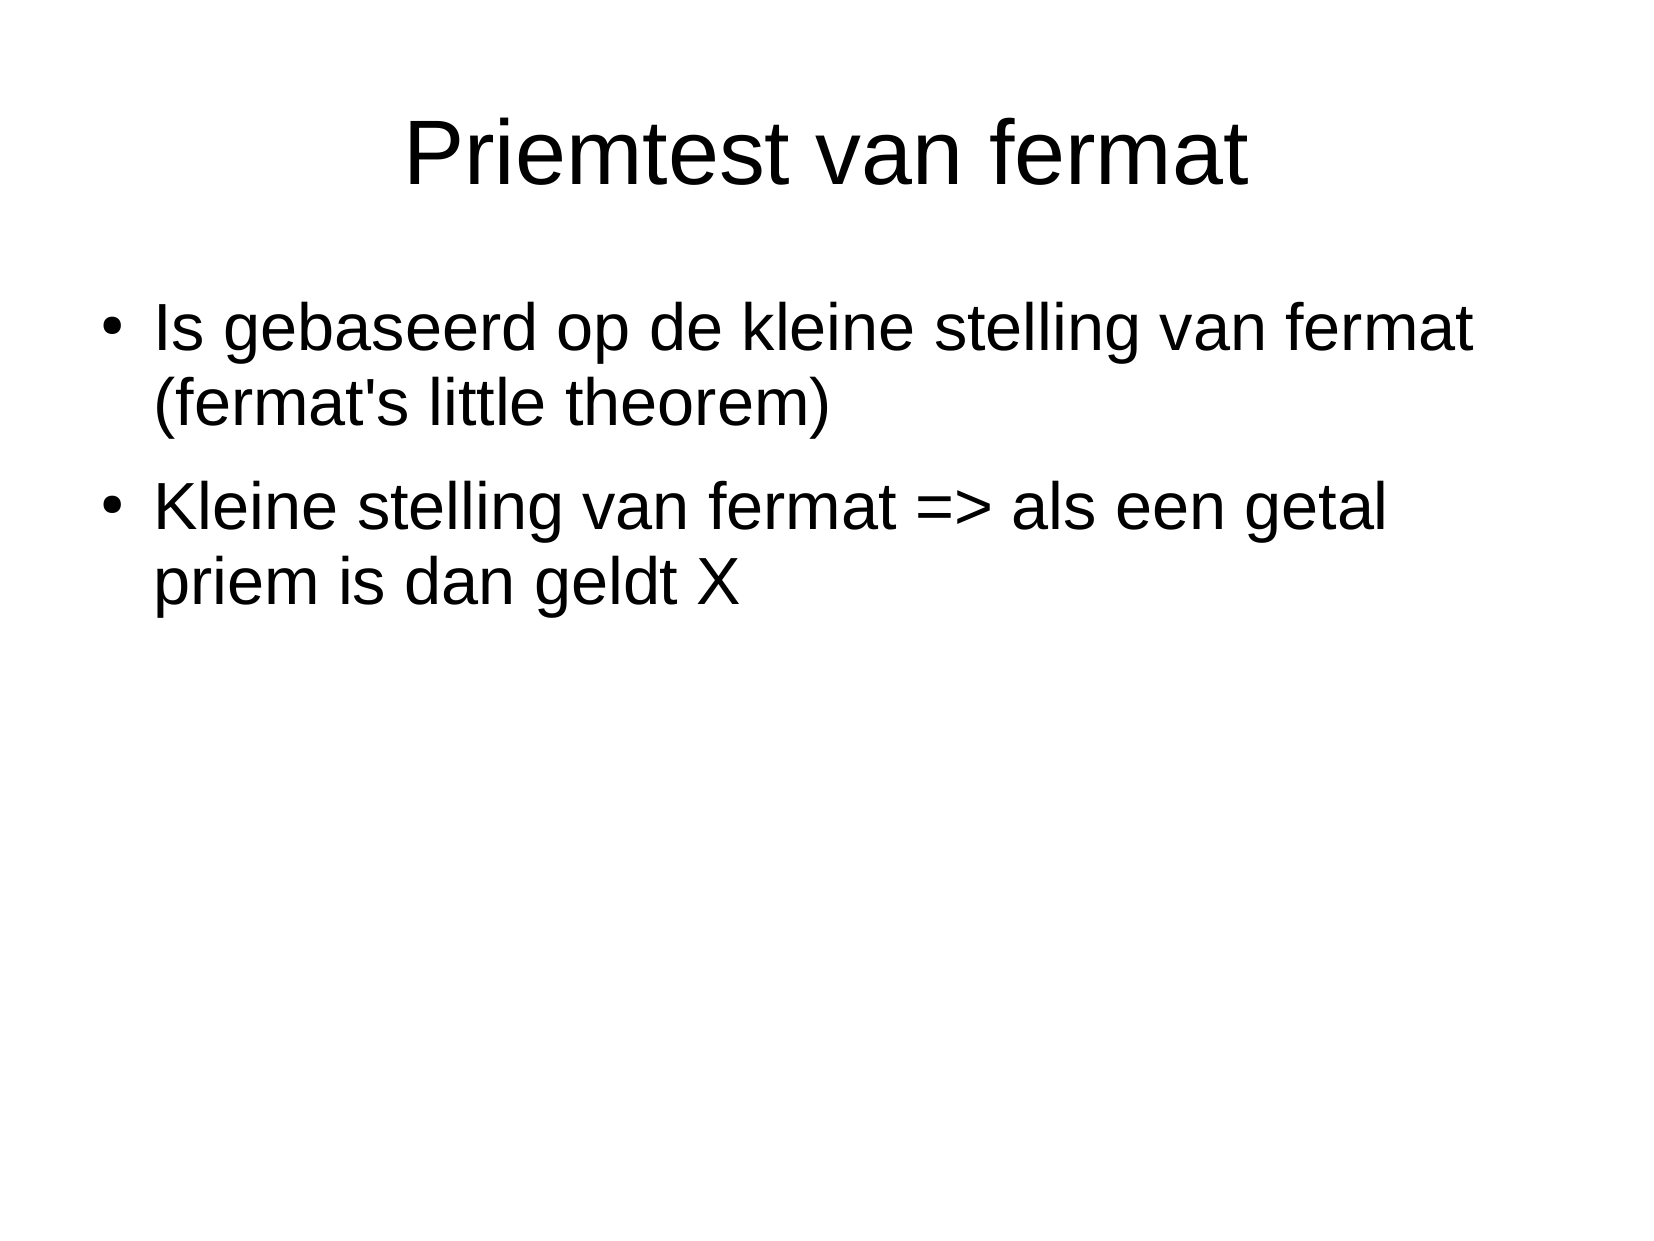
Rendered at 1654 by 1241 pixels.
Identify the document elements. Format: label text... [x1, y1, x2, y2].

title Priemtest van fermat [82, 49, 1571, 257]
list Is gebaseerd op de kleine stelling van fermat (fermat's little theorem) Kleine stelling van fermat => als een getal priem is dan geldt X [82, 290, 1571, 1010]
